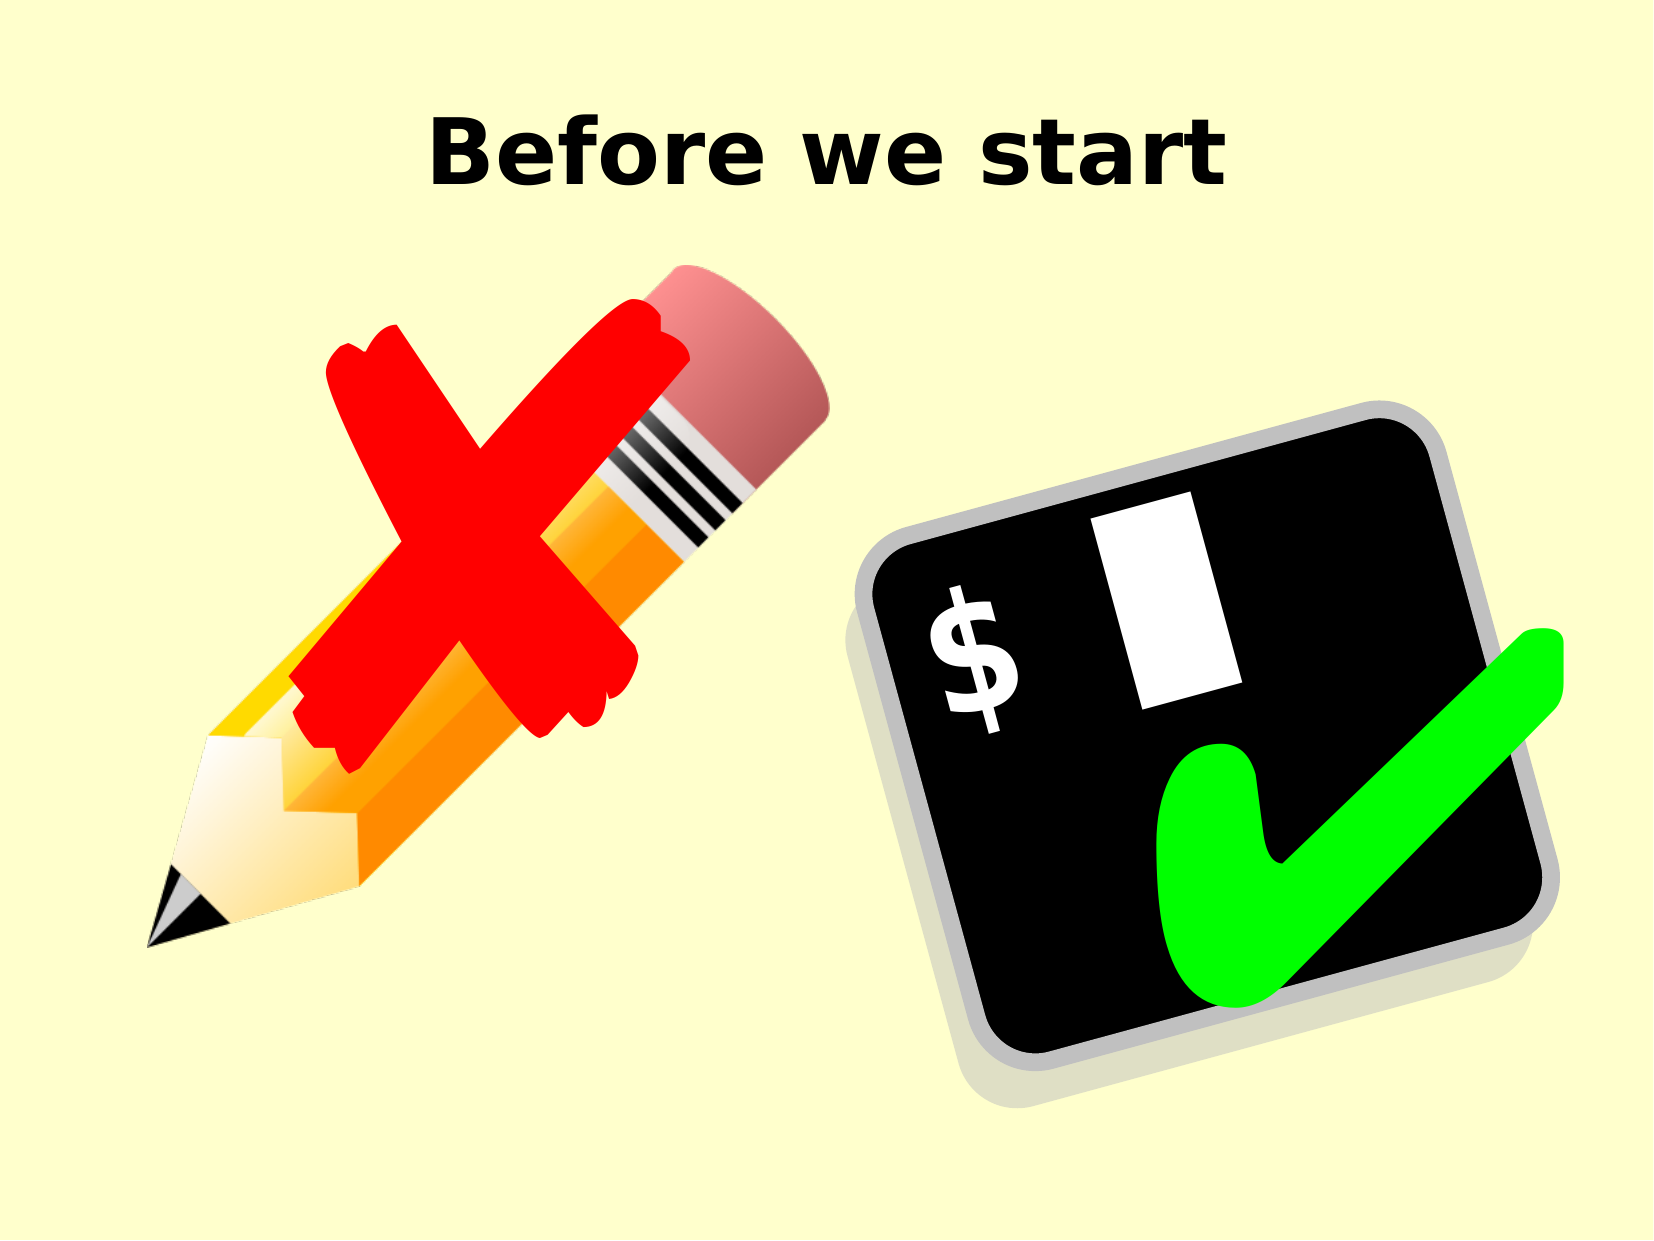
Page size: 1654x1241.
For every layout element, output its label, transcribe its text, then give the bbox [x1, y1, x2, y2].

text_box [845, 597, 1128, 1109]
text_box $ █ [863, 409, 1458, 1063]
text_box ✘ [261, 173, 675, 1022]
picture [147, 265, 261, 948]
text_box ✔ [1128, 527, 1596, 1210]
picture [675, 265, 830, 948]
title Before we start [82, 49, 1571, 257]
